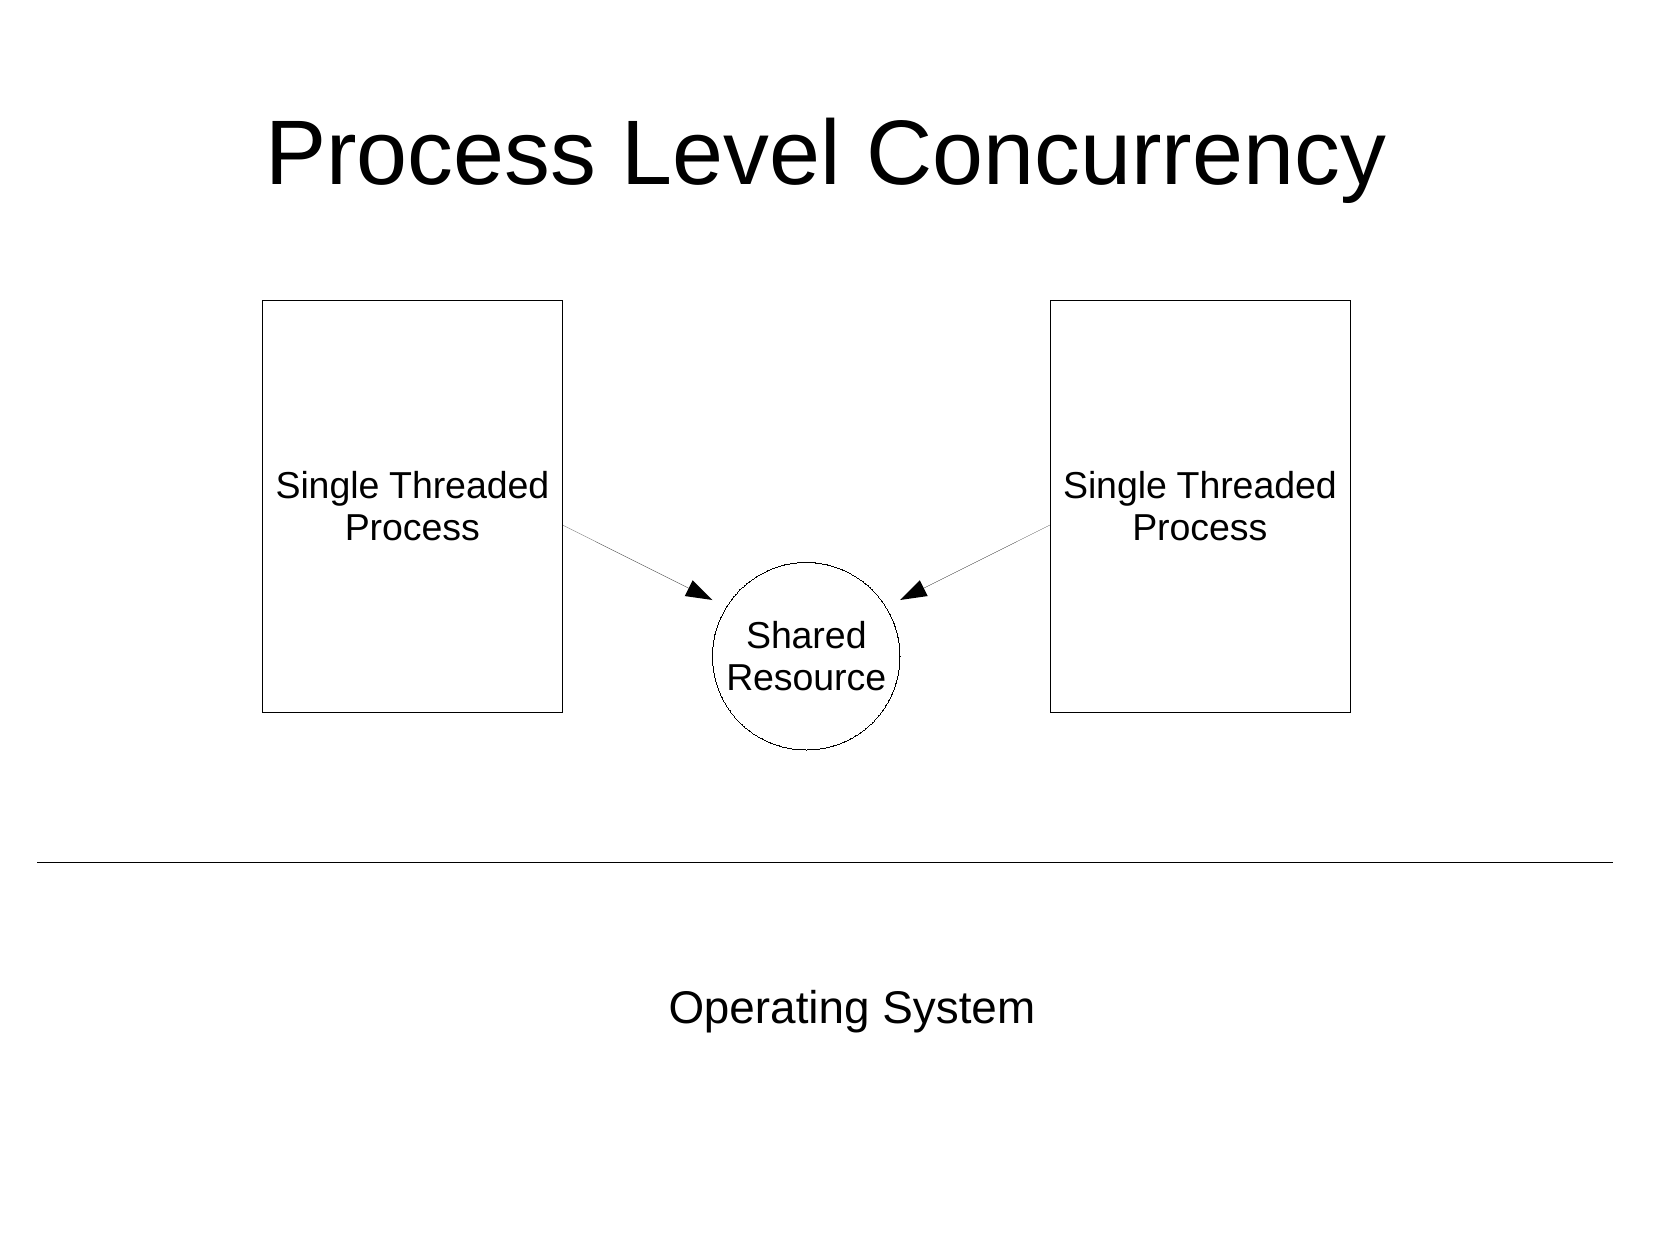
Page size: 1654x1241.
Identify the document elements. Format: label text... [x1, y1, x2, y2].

text_box Single Threaded Process [262, 300, 563, 713]
text_box Operating System [653, 975, 1051, 1041]
title Process Level Concurrency [82, 49, 1571, 257]
text_box Single Threaded Process [1050, 300, 1351, 713]
text_box Shared Resource [712, 562, 901, 751]
